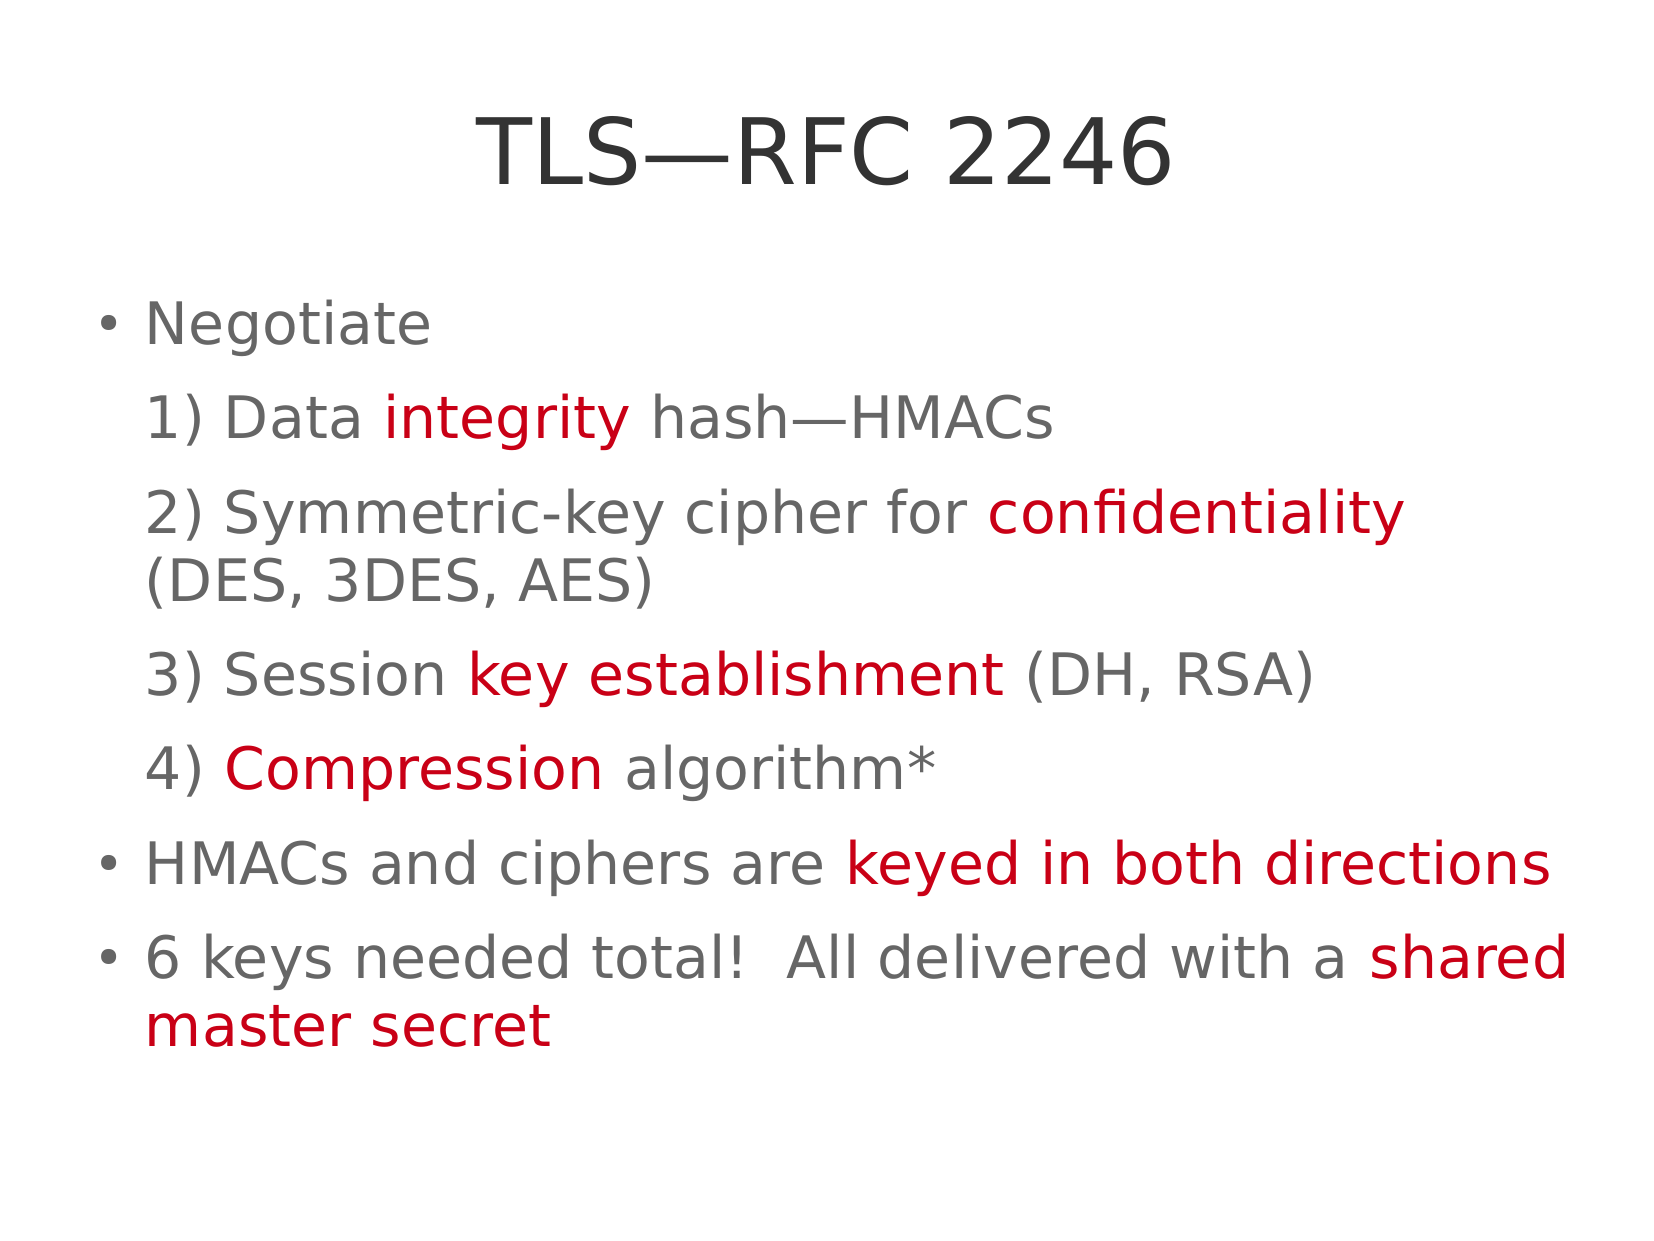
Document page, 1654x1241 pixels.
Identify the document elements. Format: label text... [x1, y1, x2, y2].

title TLS—RFC 2246 [82, 49, 1571, 257]
list Negotiate 1) Data integrity hash—HMACs 2) Symmetric-key cipher for confidentiality (DES, 3DES, AES) 3) Session key establishment (DH, RSA) 4) Compression algorithm* HMACs and ciphers are keyed in both directions 6 keys needed total! All delivered with a shared master secret [82, 290, 1571, 1109]
